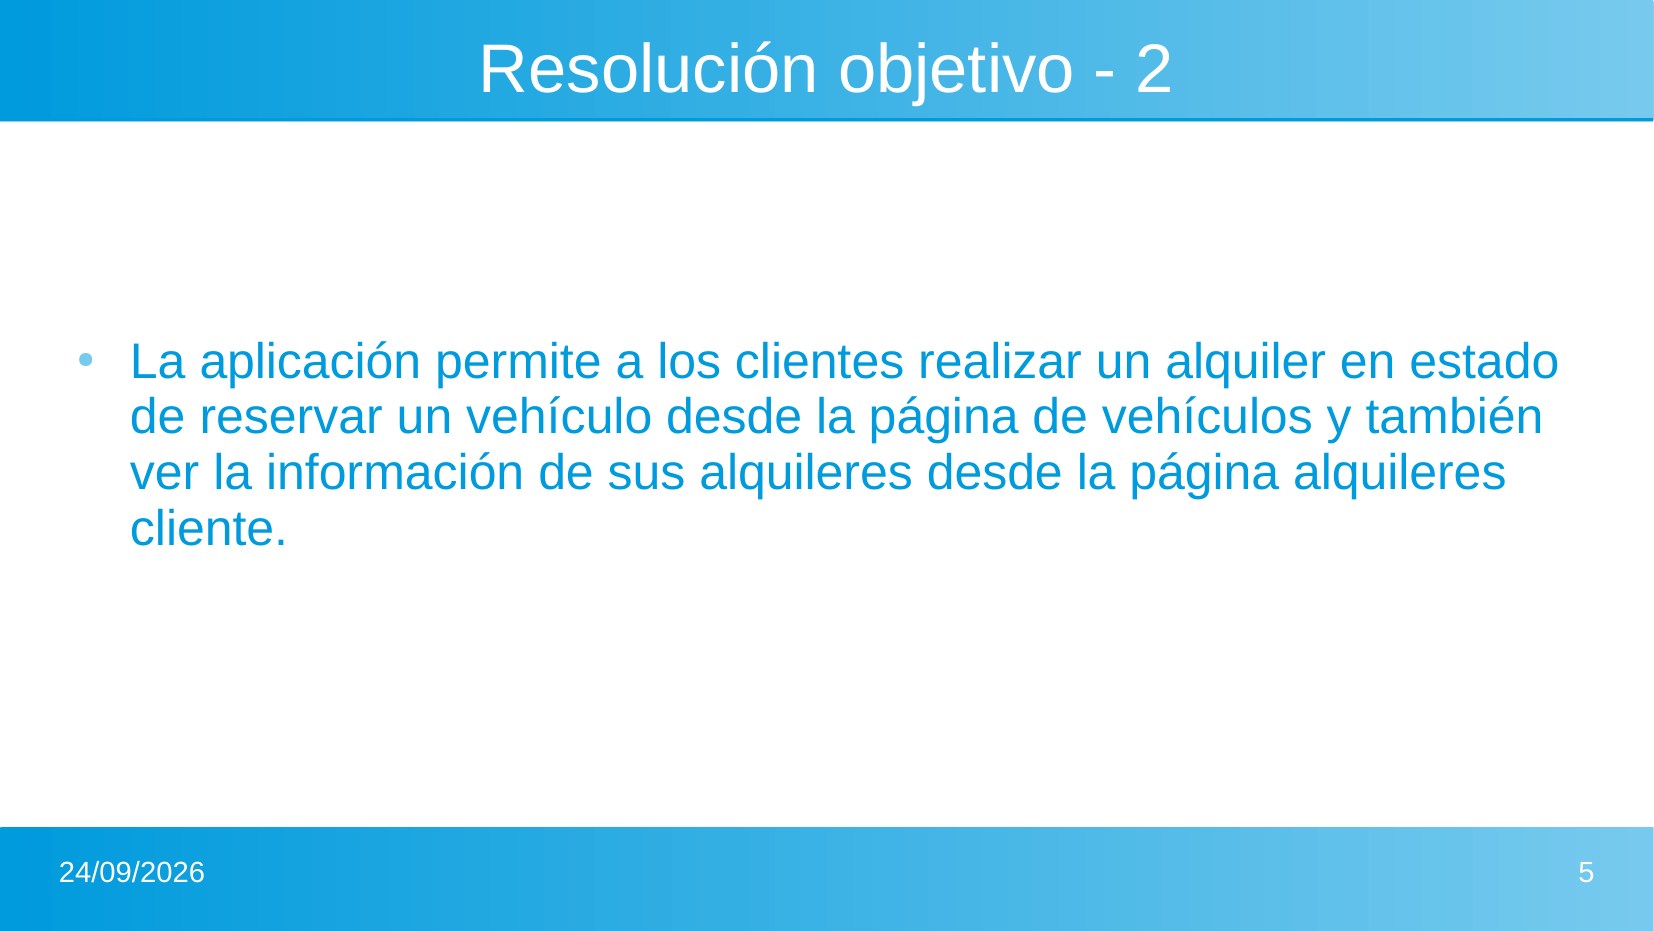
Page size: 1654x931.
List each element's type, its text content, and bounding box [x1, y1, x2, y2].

list La aplicación permite a los clientes realizar un alquiler en estado de reservar un vehículo desde la página de vehículos y también ver la información de sus alquileres desde la página alquileres cliente. [59, 177, 1595, 768]
title Resolución objetivo - 2 [59, 29, 1595, 108]
